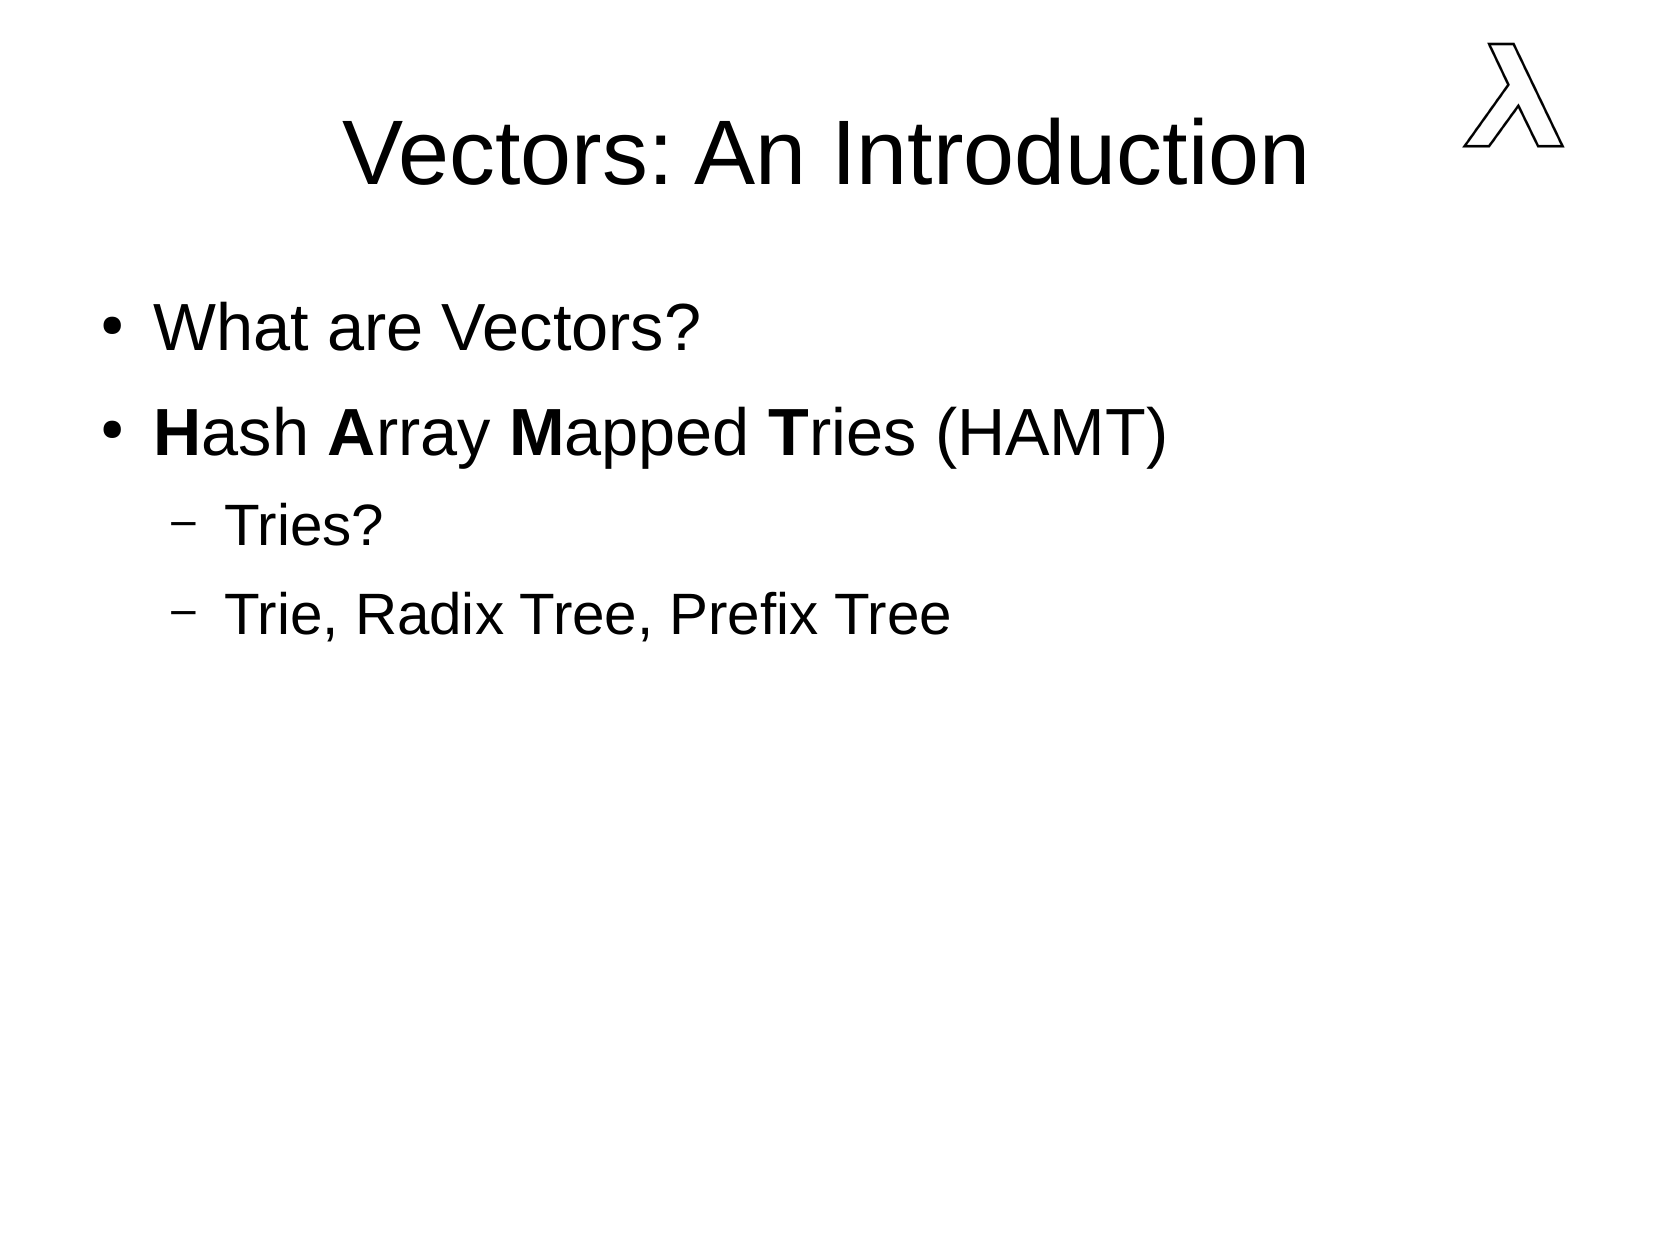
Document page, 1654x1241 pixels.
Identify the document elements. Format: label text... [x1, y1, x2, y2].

picture [1440, 40, 1587, 151]
list What are Vectors? Hash Array Mapped Tries (HAMT) Tries? Trie, Radix Tree, Prefix Tree [82, 290, 1571, 1010]
title Vectors: An Introduction [82, 49, 1571, 257]
